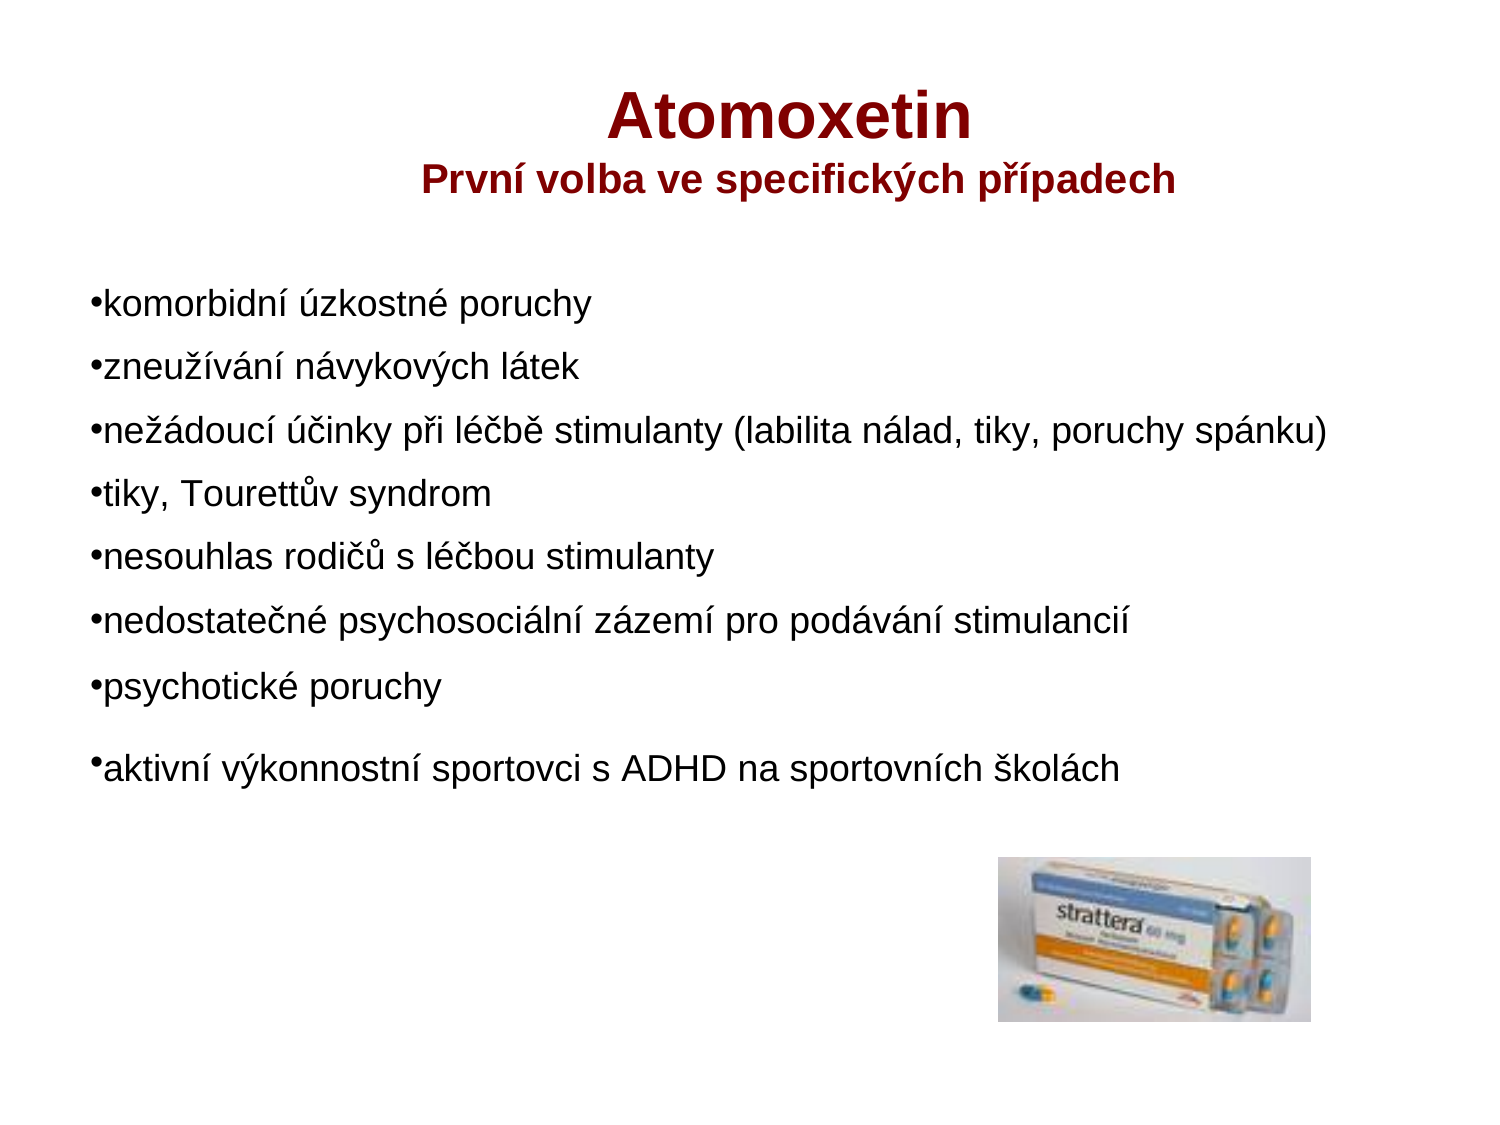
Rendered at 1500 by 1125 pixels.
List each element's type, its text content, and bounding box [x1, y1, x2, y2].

title Atomoxetin První volba ve specifických případech [0, 42, 1500, 231]
list komorbidní úzkostné poruchy zneužívání návykových látek nežádoucí účinky při léčbě stimulanty (labilita nálad, tiky, poruchy spánku) tiky, Tourettův syndrom nesouhlas rodičů s léčbou stimulanty nedostatečné psychosociální zázemí pro podávání stimulancií psychotické poruchy aktivní výkonnostní sportovci s ADHD na sportovních školách [75, 262, 1471, 1125]
picture [998, 857, 1311, 1022]
